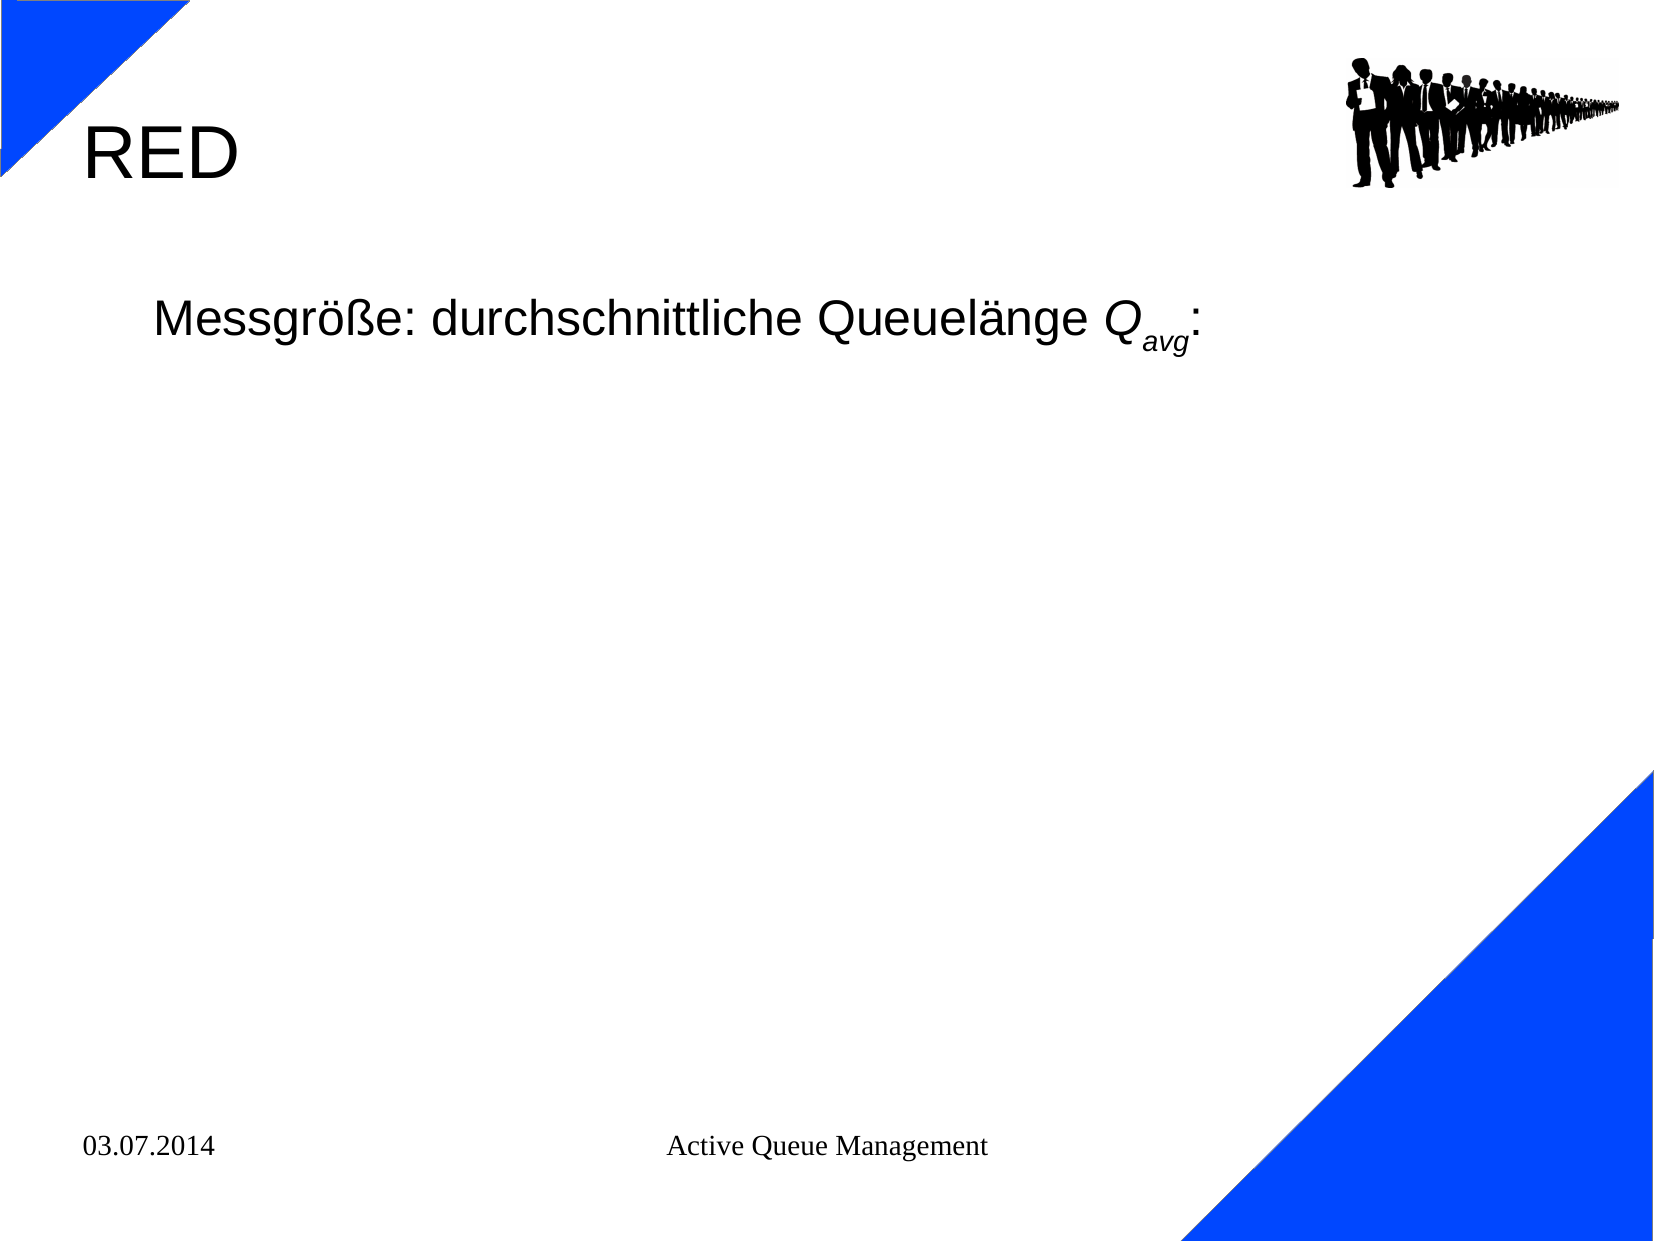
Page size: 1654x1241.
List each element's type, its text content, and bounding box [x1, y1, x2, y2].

picture [1346, 58, 1619, 188]
title RED [82, 49, 1571, 257]
text_box [0, 0, 190, 177]
text_box [1180, 770, 1654, 1241]
list Messgröße: durchschnittliche Queuelänge Qavg: [82, 290, 1571, 1109]
